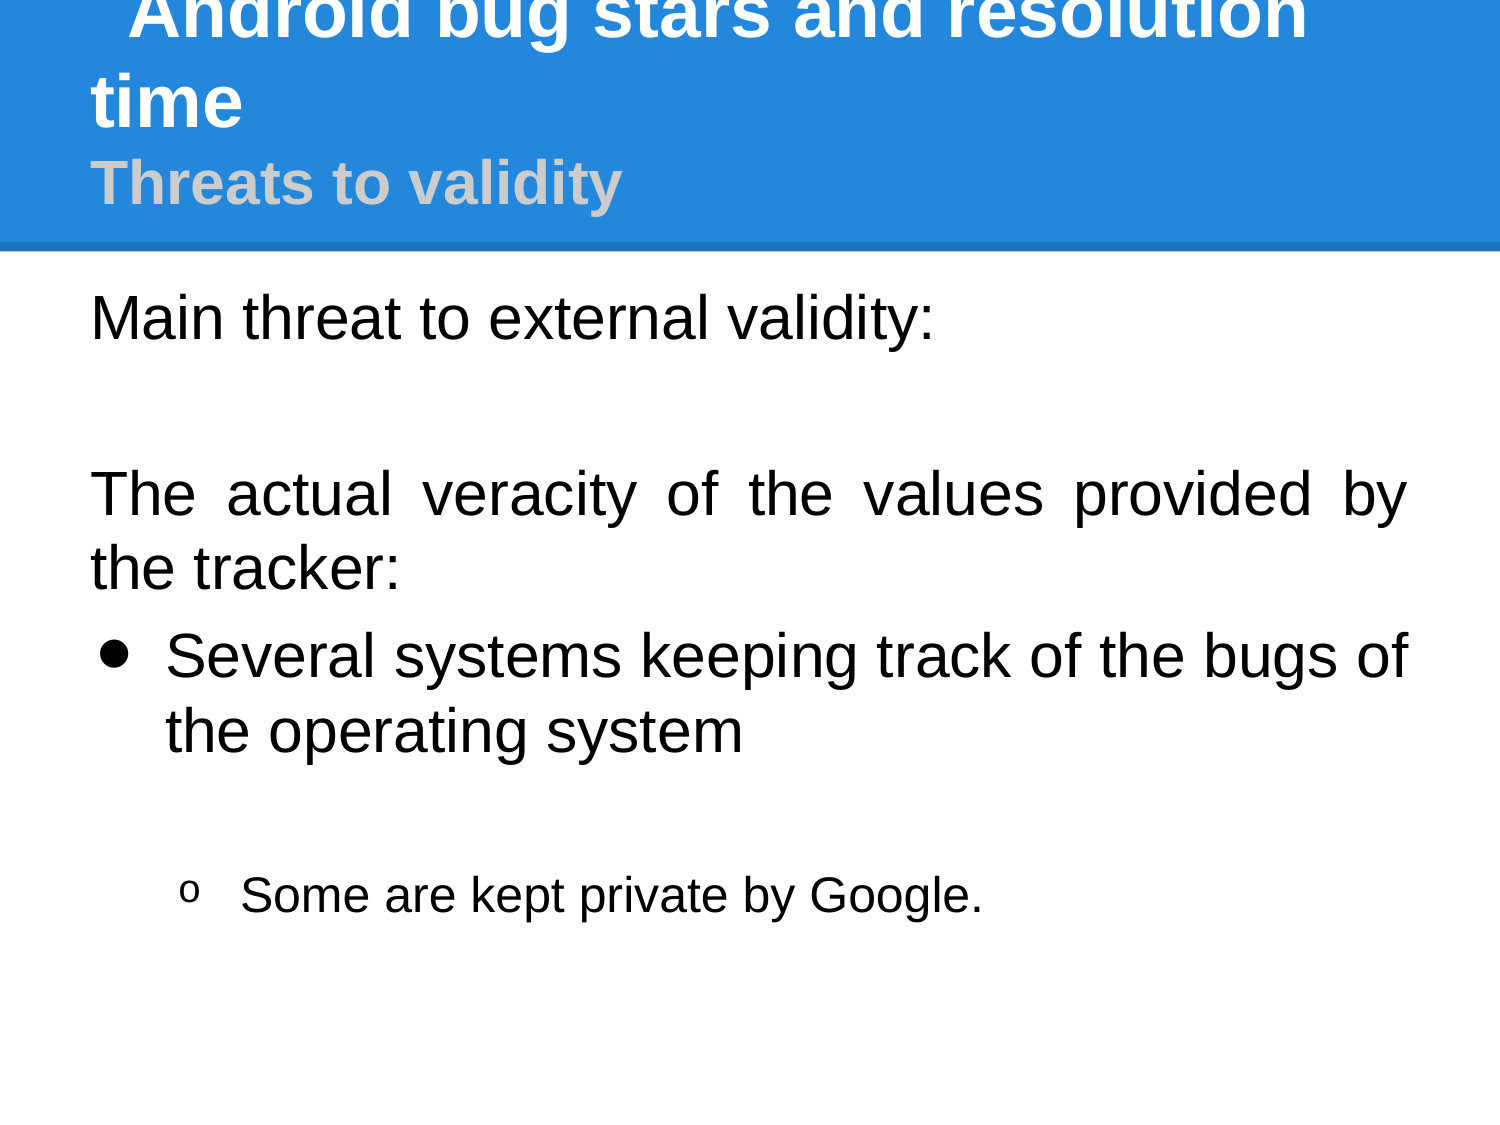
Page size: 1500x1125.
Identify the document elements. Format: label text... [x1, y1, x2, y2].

list Main threat to external validity: The actual veracity of the values provided by the tracker: Several systems keeping track of the bugs of the operating system Some are kept private by Google. [75, 262, 1425, 1113]
title Android bug stars and resolution time Threats to validity [75, 0, 1475, 233]
